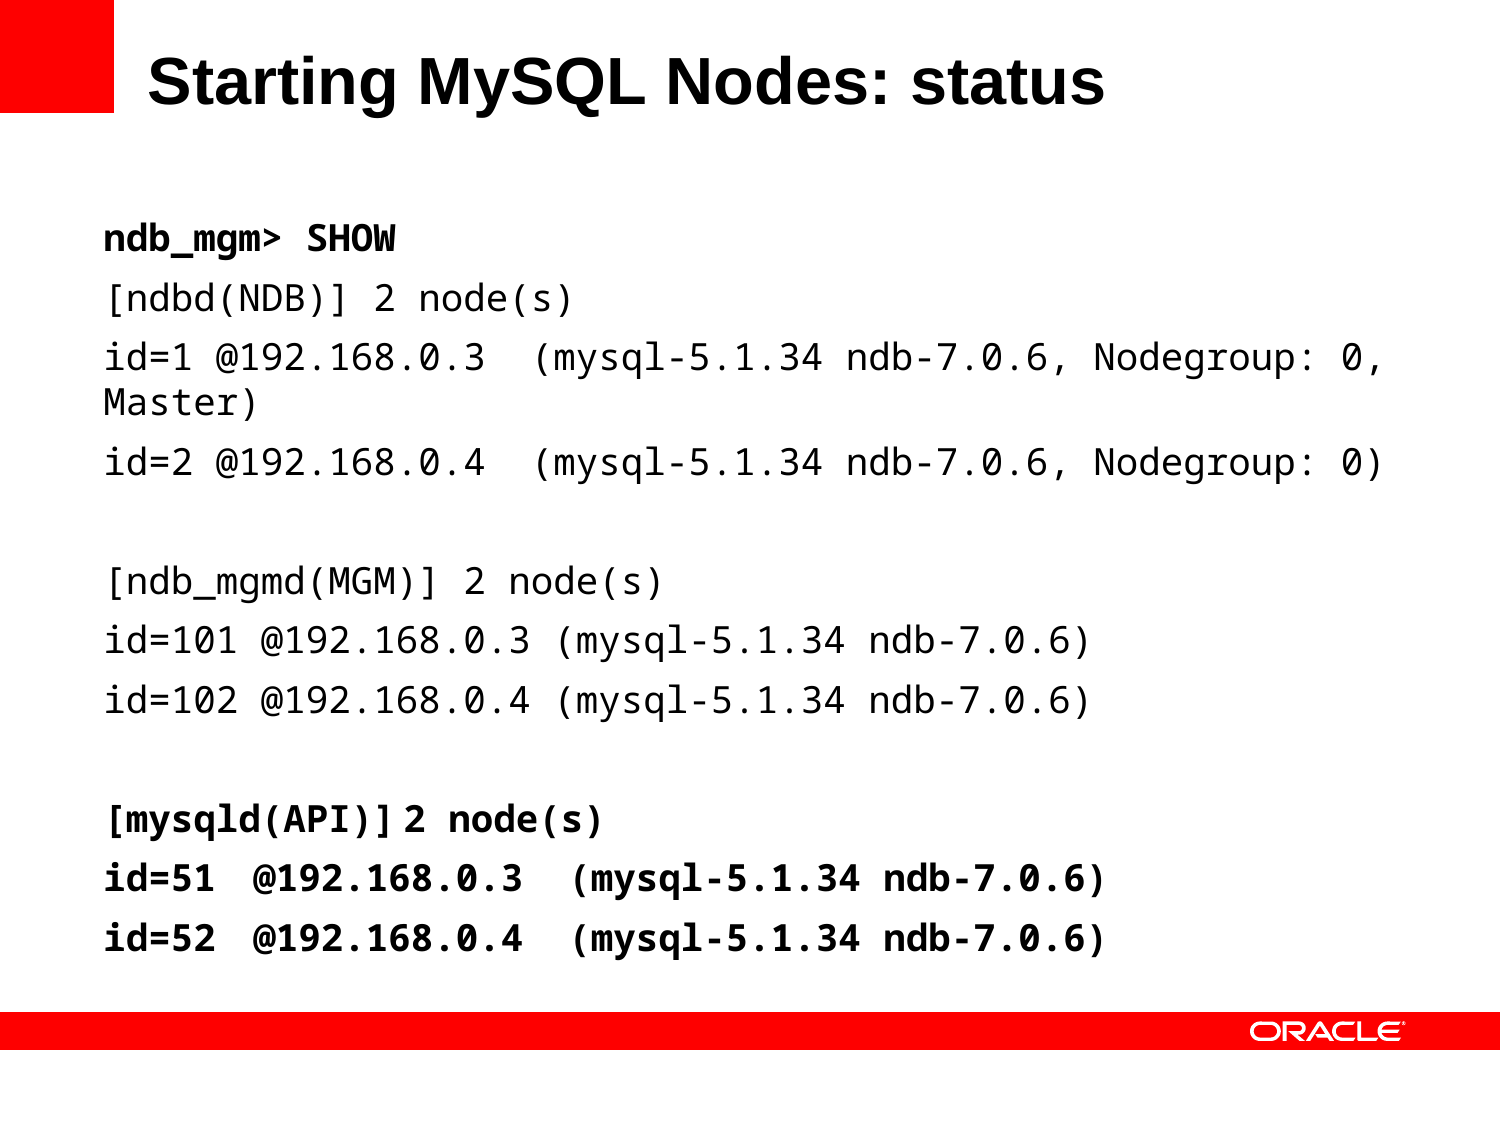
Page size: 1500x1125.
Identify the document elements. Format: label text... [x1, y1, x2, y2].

picture [0, 1012, 1500, 1050]
title Starting MySQL Nodes: status [147, 8, 1392, 119]
picture [0, 0, 114, 113]
text_box ndb_mgm> SHOW [ndbd(NDB)] 2 node(s) id=1 @192.168.0.3 (mysql-5.1.34 ndb-7.0.6, Nodegroup: 0, Master) id=2 @192.168.0.4 (mysql-5.1.34 ndb-7.0.6, Nodegroup: 0) [ndb_mgmd(MGM)] 2 node(s) id=101 @192.168.0.3 (mysql-5.1.34 ndb-7.0.6) id=102 @192.168.0.4 (mysql-5.1.34 ndb-7.0.6) [mysqld(API)] 2 node(s) id=51 @192.168.0.3 (mysql-5.1.34 ndb-7.0.6) id=52 @192.168.0.4 (mysql-5.1.34 ndb-7.0.6) [88, 206, 1463, 1012]
